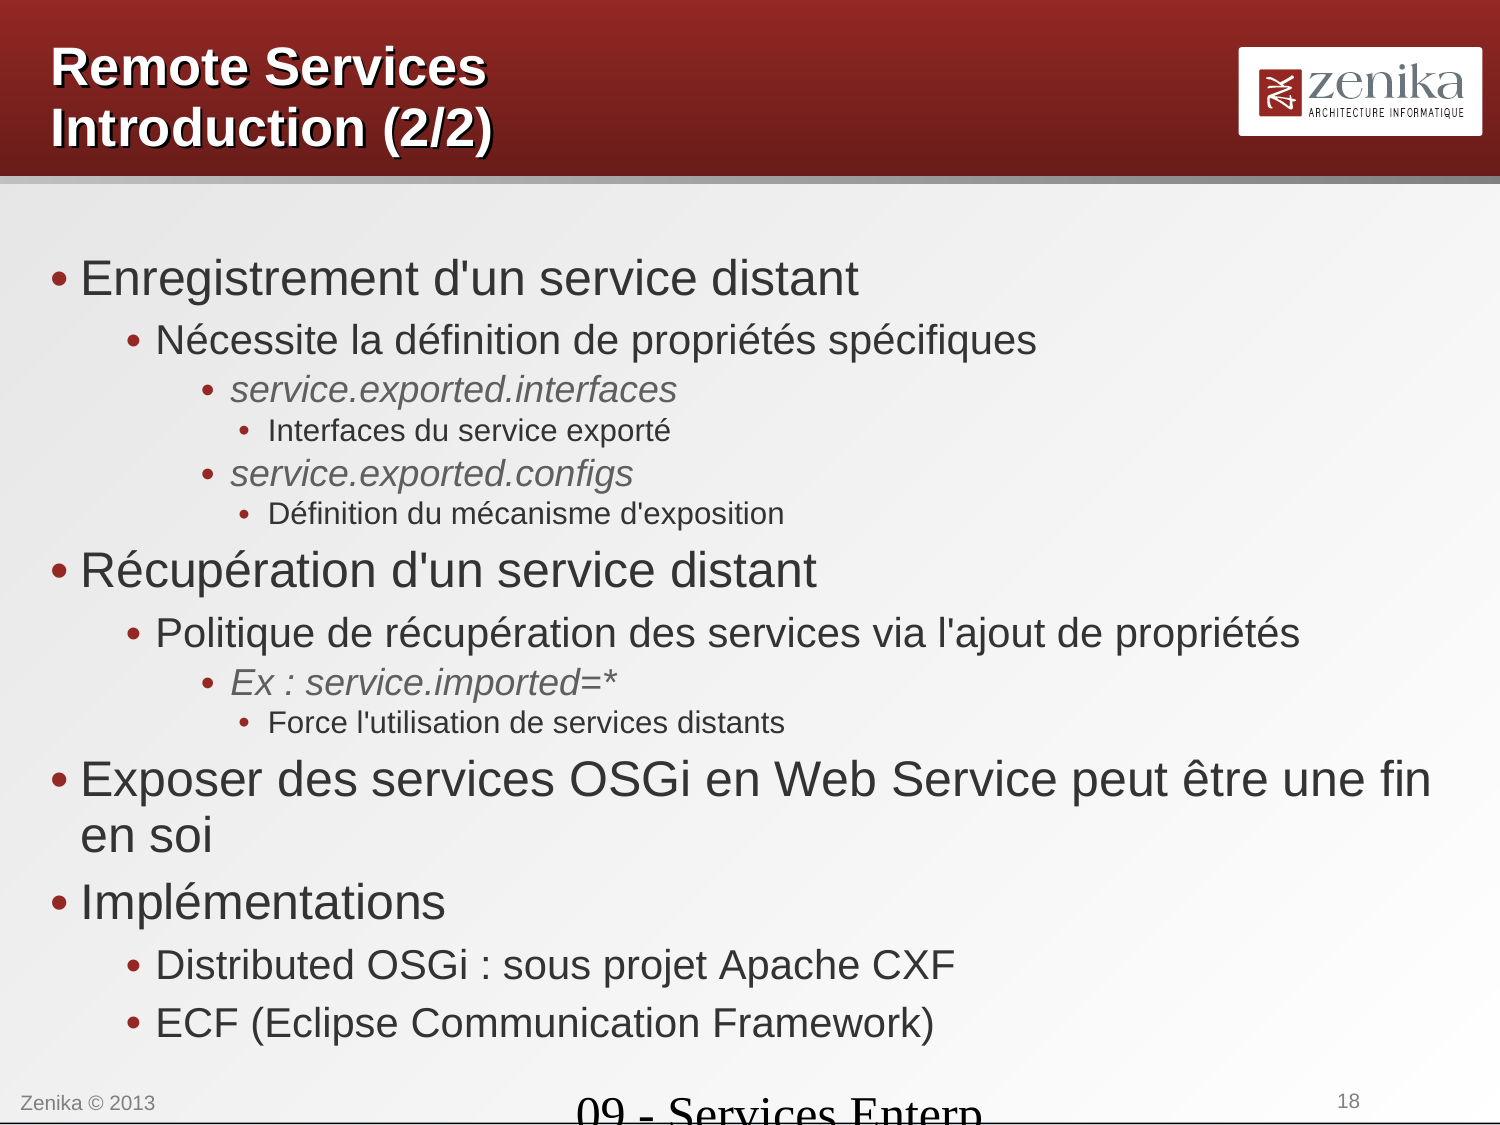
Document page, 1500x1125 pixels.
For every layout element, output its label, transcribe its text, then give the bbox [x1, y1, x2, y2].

list Enregistrement d'un service distant Nécessite la définition de propriétés spécifiques service.exported.interfaces Interfaces du service exporté service.exported.configs Définition du mécanisme d'exposition Récupération d'un service distant Politique de récupération des services via l'ajout de propriétés Ex : service.imported=* Force l'utilisation de services distants Exposer des services OSGi en Web Service peut être une fin en soi Implémentations Distributed OSGi : sous projet Apache CXF ECF (Eclipse Communication Framework) [50, 249, 1435, 1114]
title Remote Services Introduction (2/2) [50, 15, 1206, 180]
picture [1257, 58, 1464, 125]
